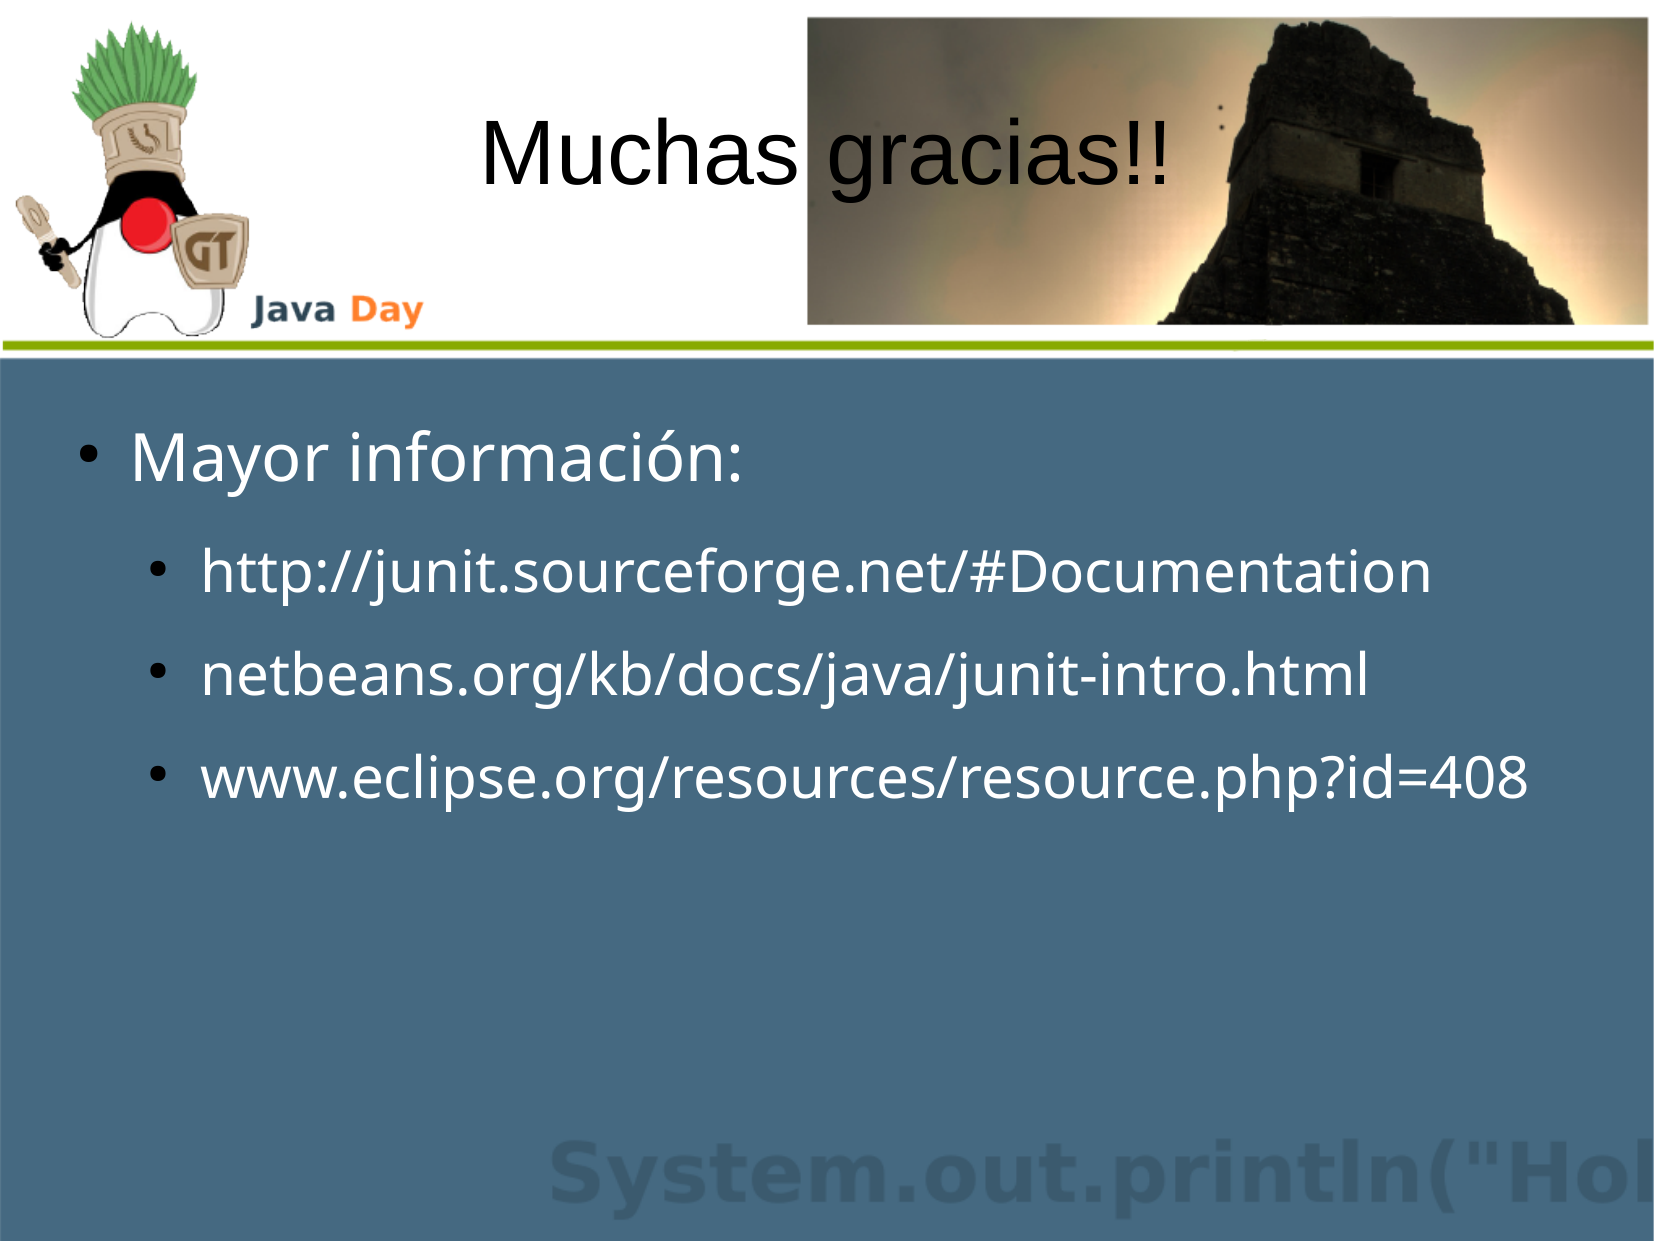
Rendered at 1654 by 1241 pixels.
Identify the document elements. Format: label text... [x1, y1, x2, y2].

title Muchas gracias!! [82, 49, 1571, 257]
list Mayor información: http://junit.sourceforge.net/#Documentation netbeans.org/kb/docs/java/junit-intro.html www.eclipse.org/resources/resource.php?id=408 [59, 409, 1548, 1229]
picture [0, 0, 1654, 1241]
